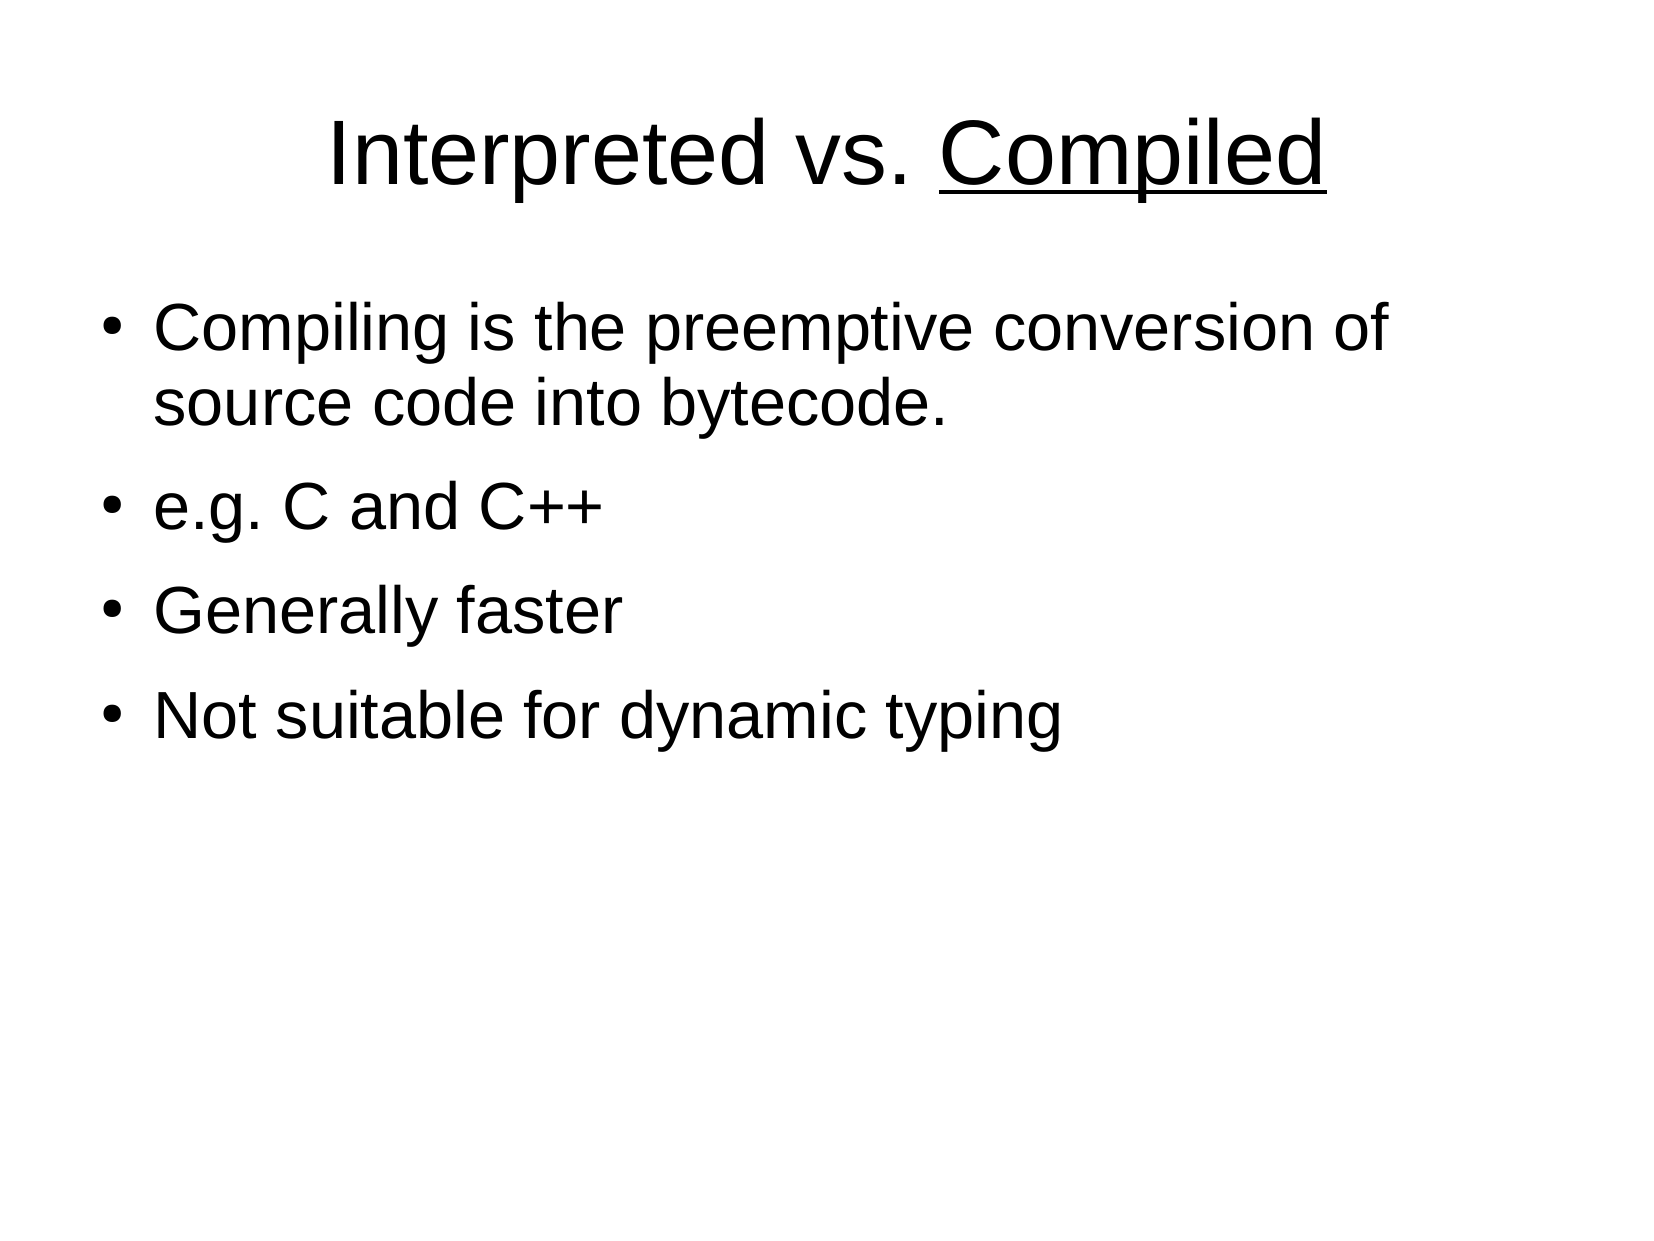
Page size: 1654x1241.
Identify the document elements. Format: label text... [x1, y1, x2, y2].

list Compiling is the preemptive conversion of source code into bytecode. e.g. C and C++ Generally faster Not suitable for dynamic typing [82, 290, 1571, 1010]
title Interpreted vs. Compiled [82, 49, 1571, 257]
